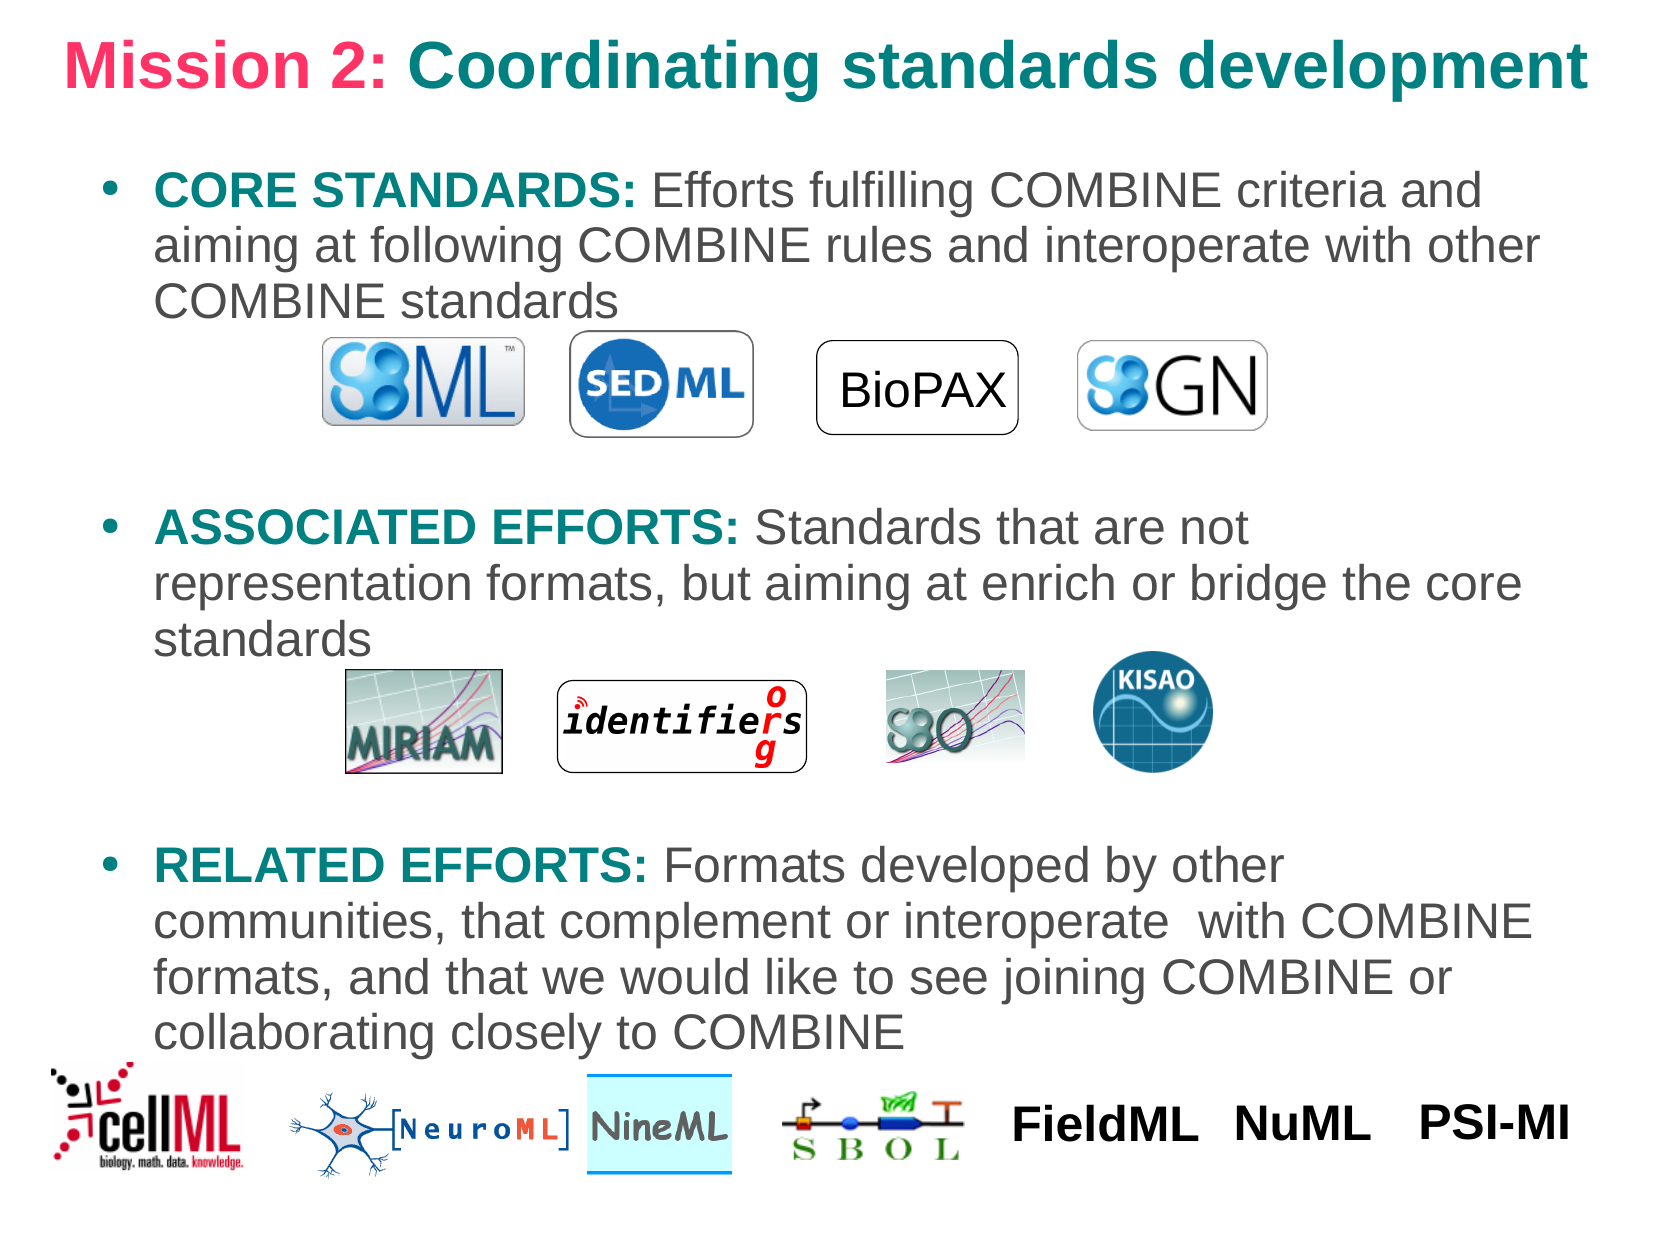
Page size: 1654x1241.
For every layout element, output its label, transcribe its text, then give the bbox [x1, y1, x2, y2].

picture [345, 669, 503, 774]
text_box [816, 340, 1018, 435]
text_box BioPAX [824, 354, 1023, 425]
picture [283, 1086, 574, 1184]
picture [569, 330, 754, 438]
text_box FieldML [996, 1088, 1216, 1160]
picture [1093, 651, 1213, 773]
picture [587, 1074, 732, 1176]
picture [563, 686, 801, 768]
text_box [557, 680, 807, 773]
picture [886, 670, 1025, 763]
picture [51, 1062, 247, 1173]
list CORE STANDARDS: Efforts fulfilling COMBINE criteria and aiming at following COMBINE rules and interoperate with other COMBINE standards ASSOCIATED EFFORTS: Standards that are not representation formats, but aiming at enrich or bridge the core standards RELATED EFFORTS: Formats developed by other communities, that complement or interoperate with COMBINE formats, and that we would like to see joining COMBINE or collaborating closely to COMBINE [82, 161, 1571, 1241]
picture [322, 337, 525, 426]
text_box PSI-MI [1403, 1087, 1587, 1158]
picture [782, 1091, 965, 1160]
title Mission 2: Coordinating standards development [0, 2, 1654, 129]
picture [1077, 340, 1268, 431]
text_box NuML [1218, 1087, 1388, 1159]
